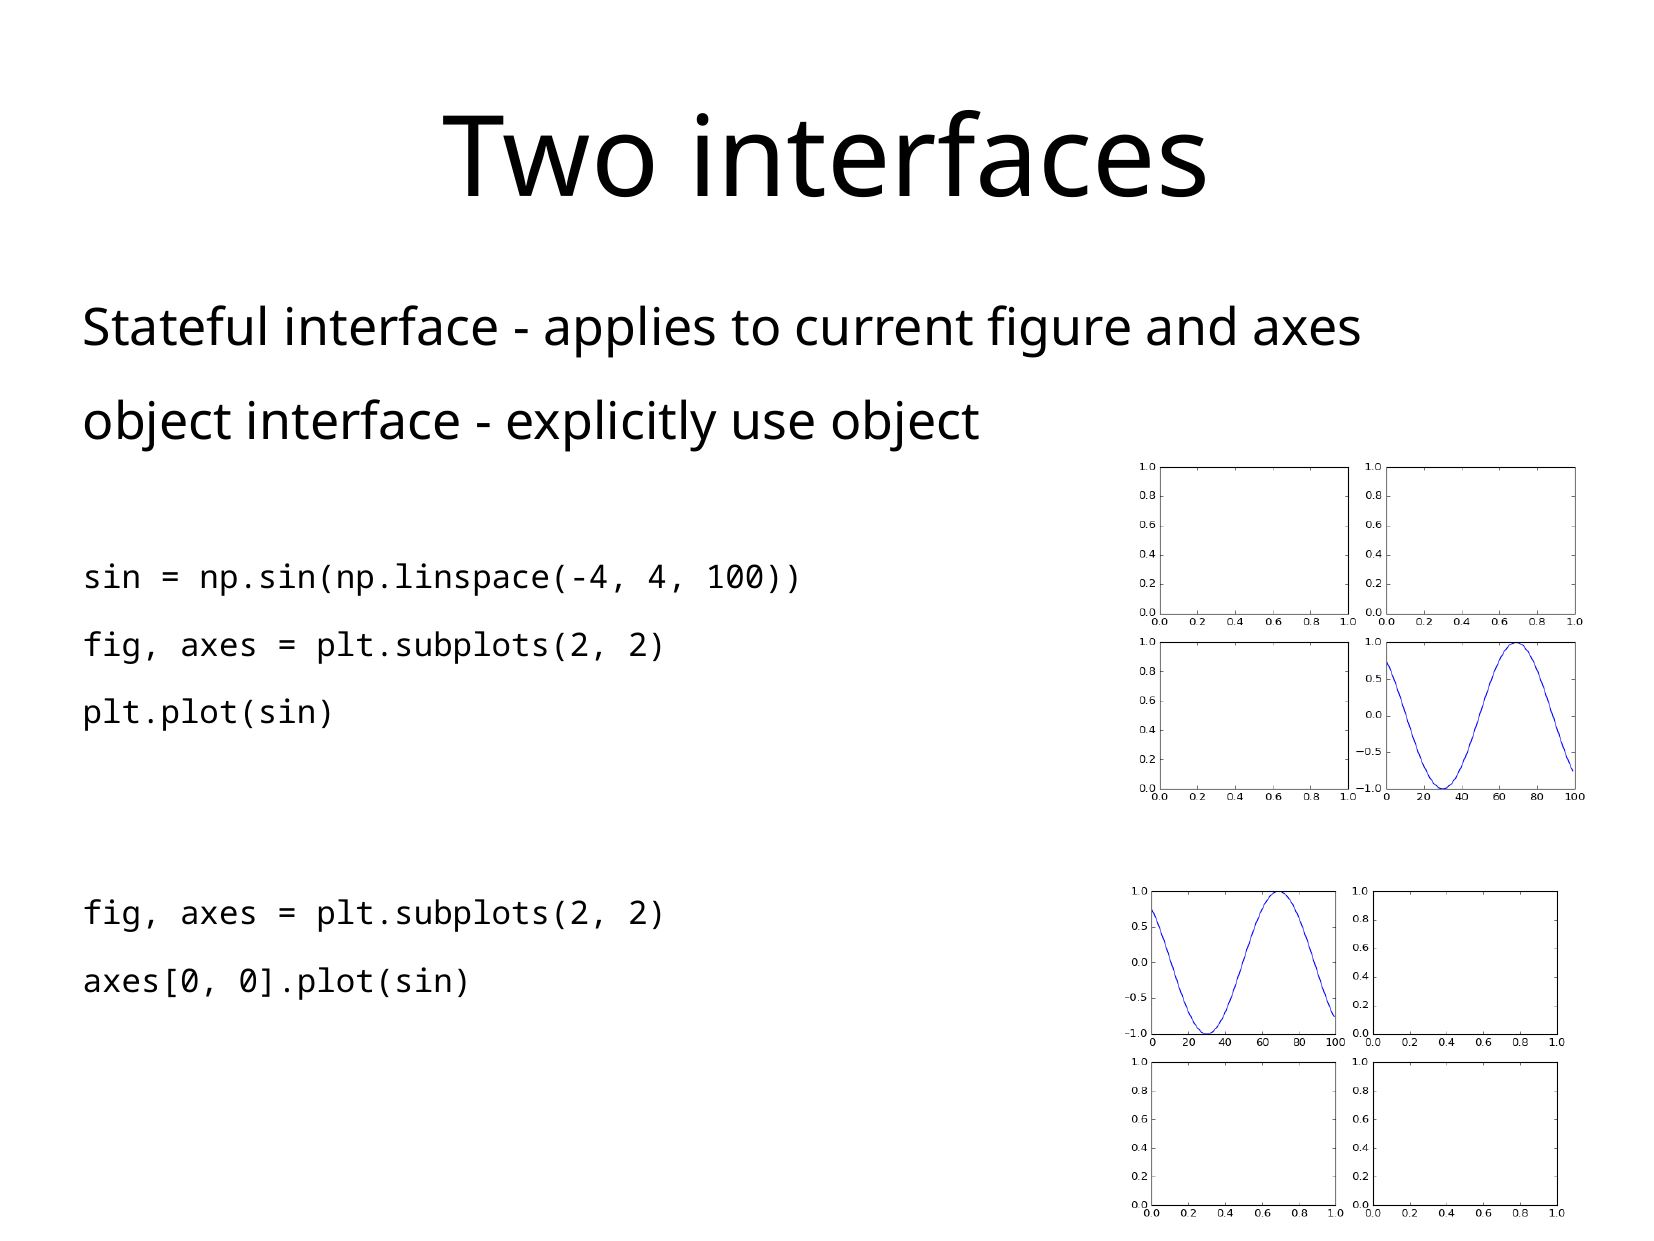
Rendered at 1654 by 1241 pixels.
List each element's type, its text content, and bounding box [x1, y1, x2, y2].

title Two interfaces [82, 49, 1571, 257]
list Stateful interface - applies to current figure and axes object interface - explicitly use object sin = np.sin(np.linspace(-4, 4, 100)) fig, axes = plt.subplots(2, 2) plt.plot(sin) fig, axes = plt.subplots(2, 2) axes[0, 0].plot(sin) [82, 290, 1571, 1010]
picture [1125, 877, 1572, 1231]
picture [1125, 449, 1596, 811]
